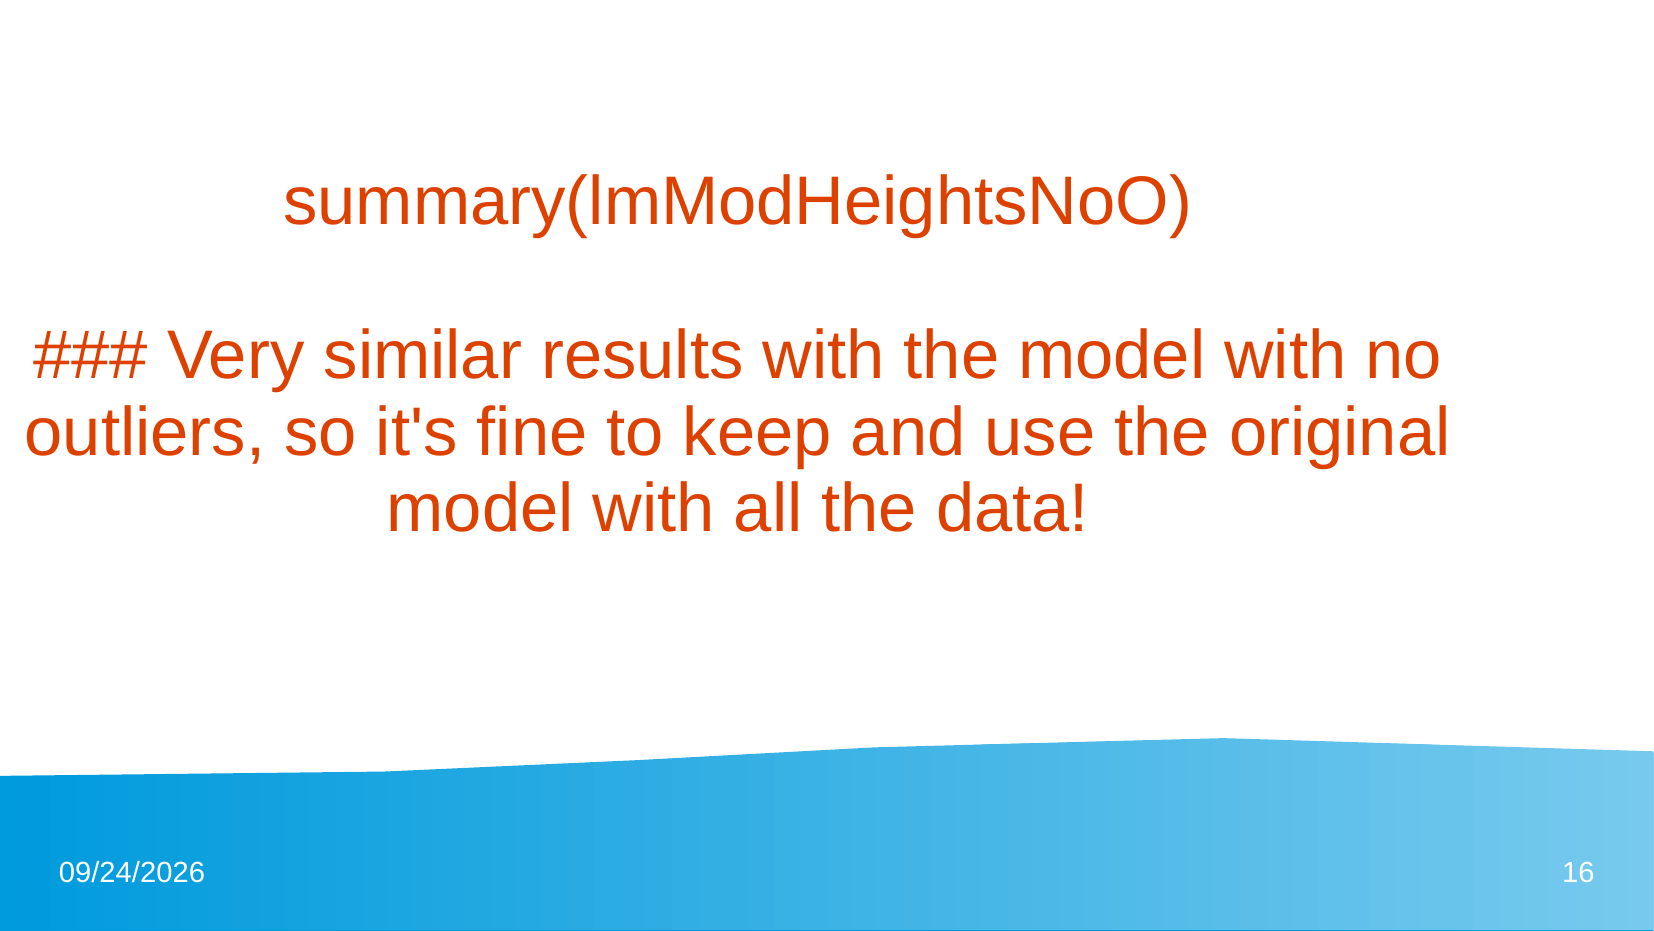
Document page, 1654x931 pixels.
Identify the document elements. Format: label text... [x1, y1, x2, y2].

title summary(lmModHeightsNoO) ### Very similar results with the model with no outliers, so it's fine to keep and use the original model with all the data! [0, 162, 1477, 547]
